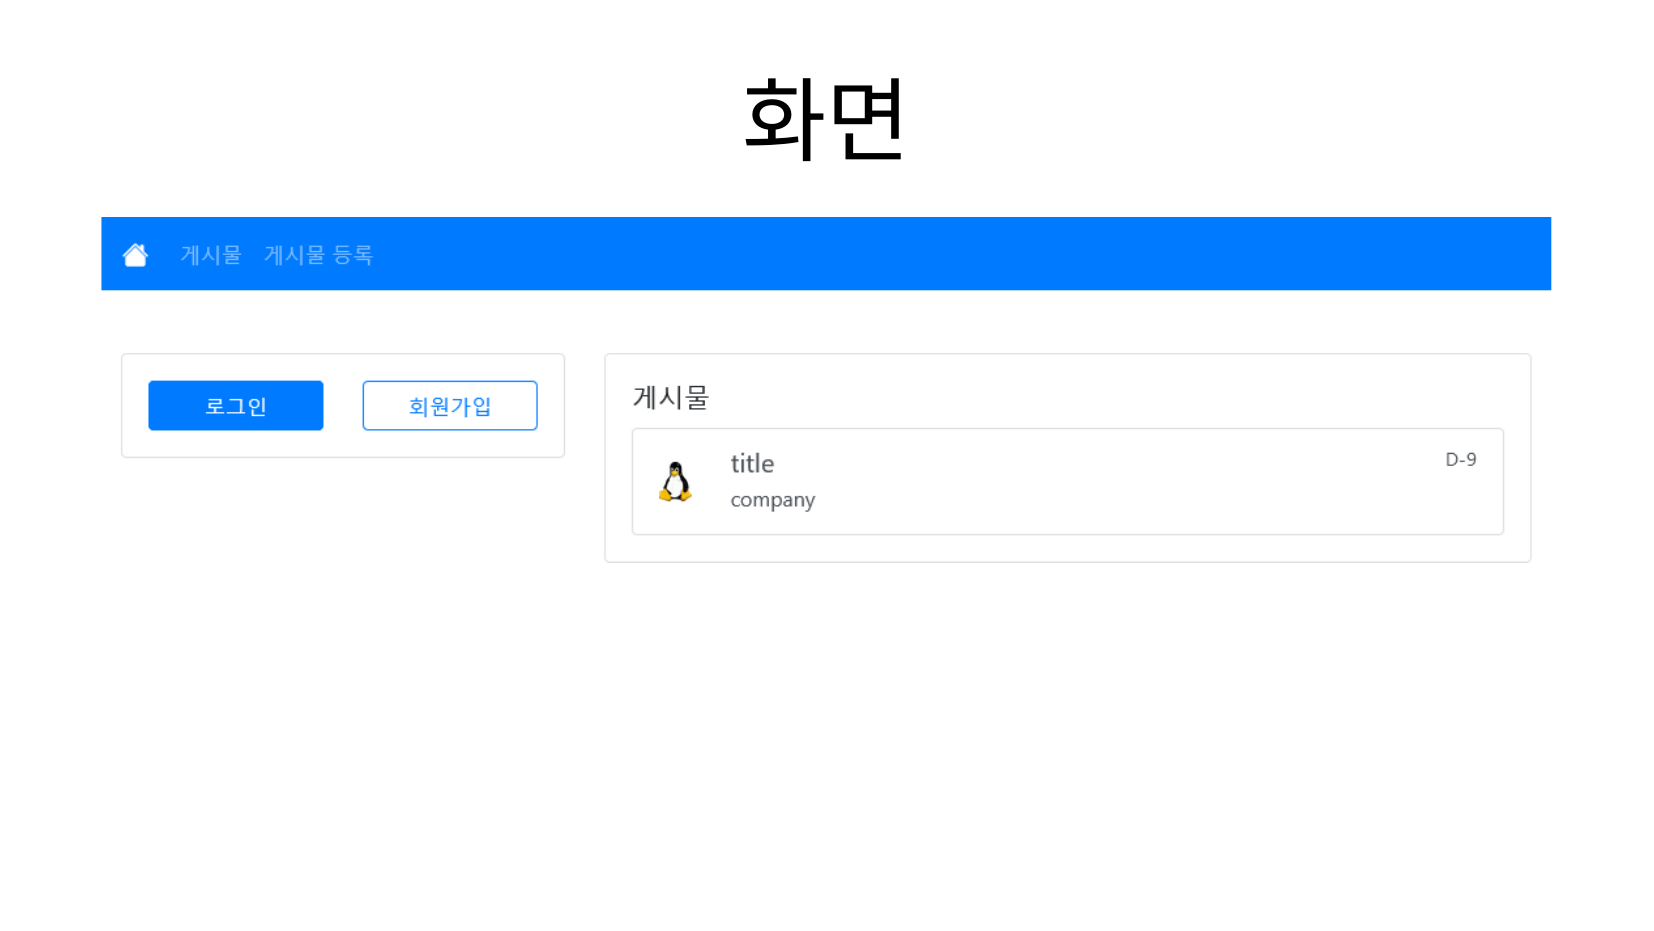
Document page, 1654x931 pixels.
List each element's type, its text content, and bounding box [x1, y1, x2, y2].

title 화면 [82, 37, 1571, 193]
picture [82, 217, 1571, 563]
